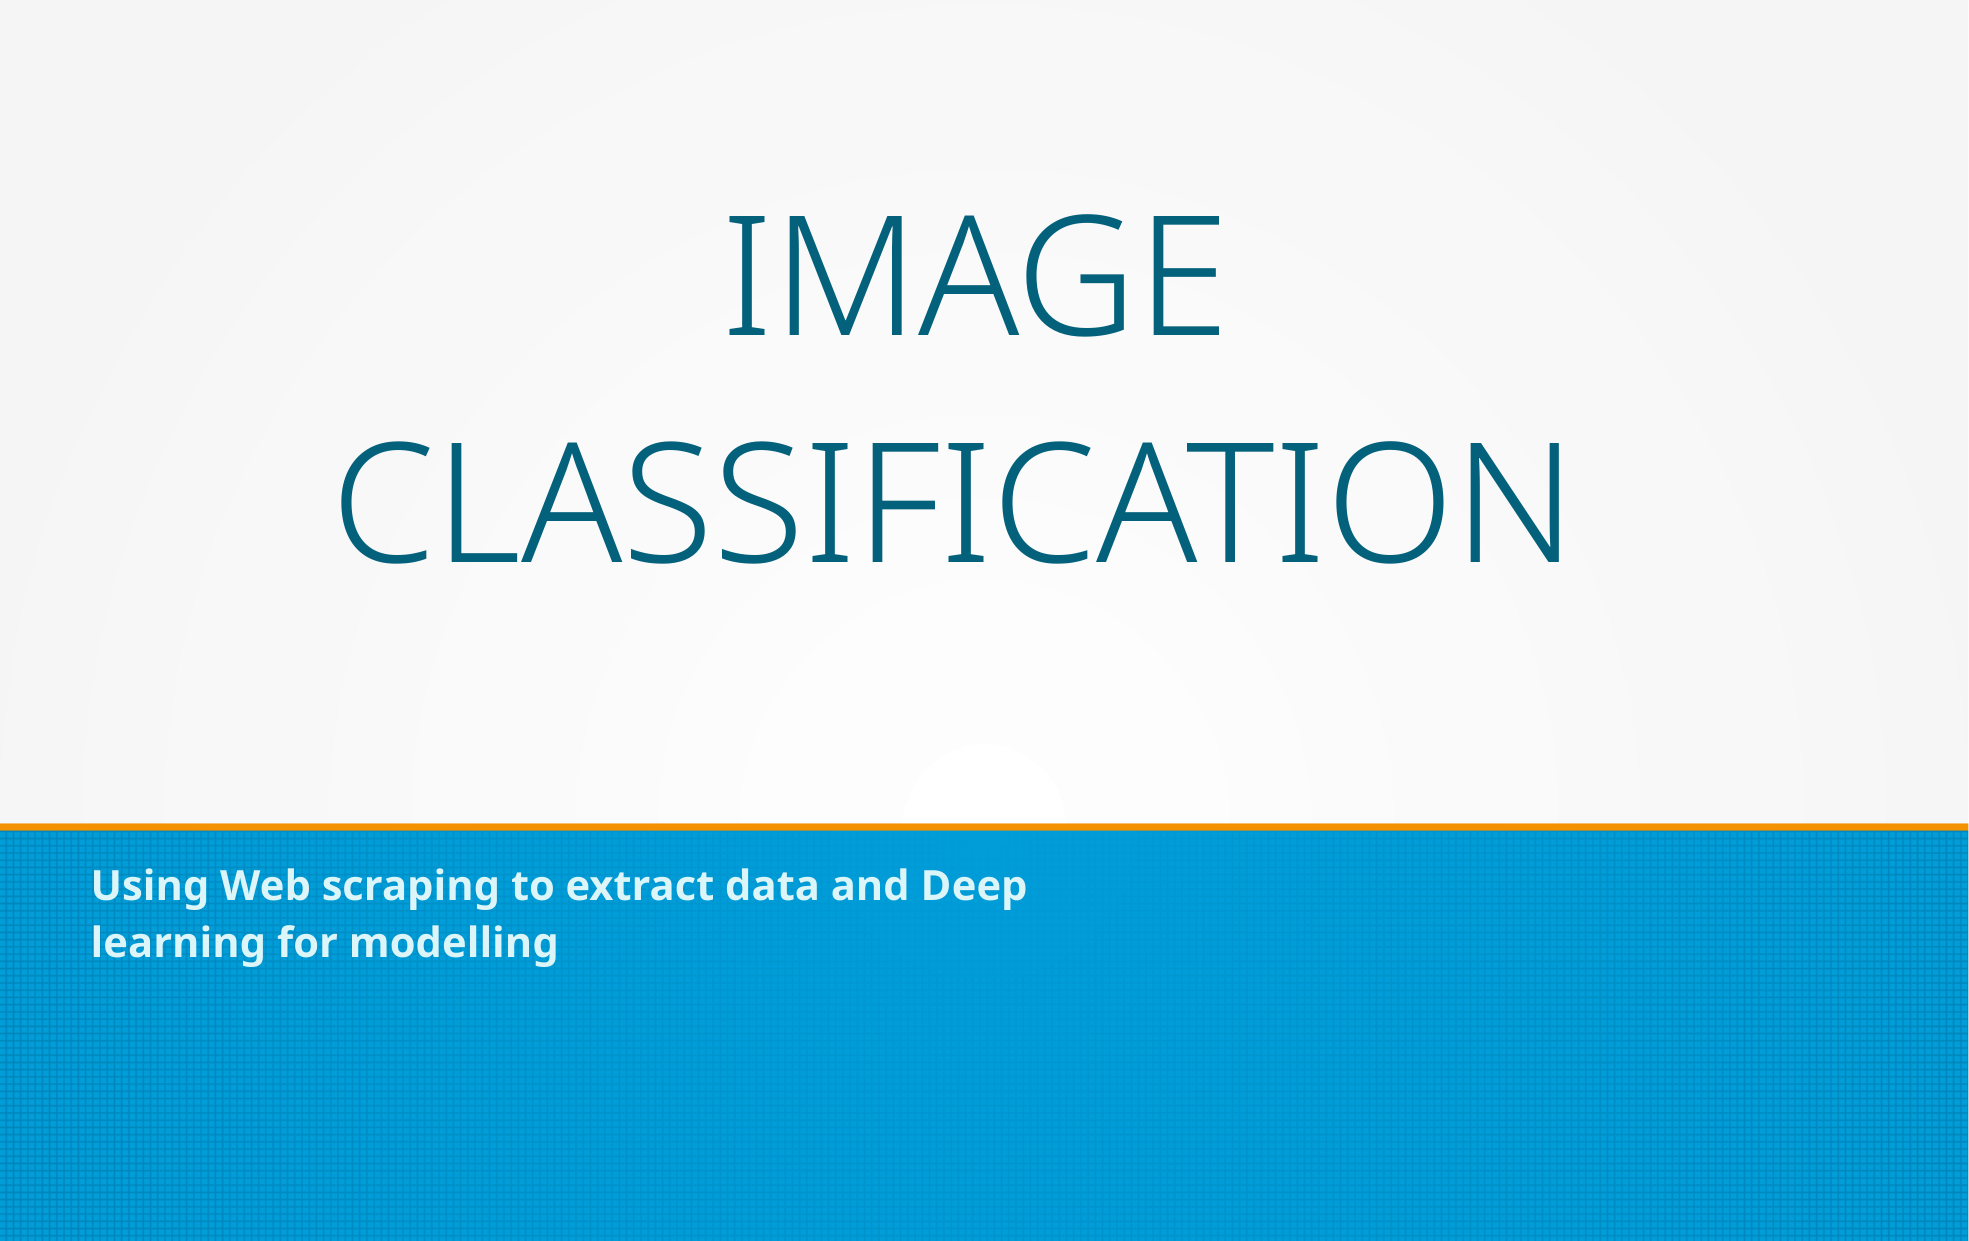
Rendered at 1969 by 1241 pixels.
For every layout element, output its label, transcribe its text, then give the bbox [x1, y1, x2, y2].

subtitle Using Web scraping to extract data and Deep learning for modelling [90, 855, 1099, 1111]
title IMAGE CLASSIFICATION [90, 49, 1862, 839]
picture [0, 0, 1969, 830]
